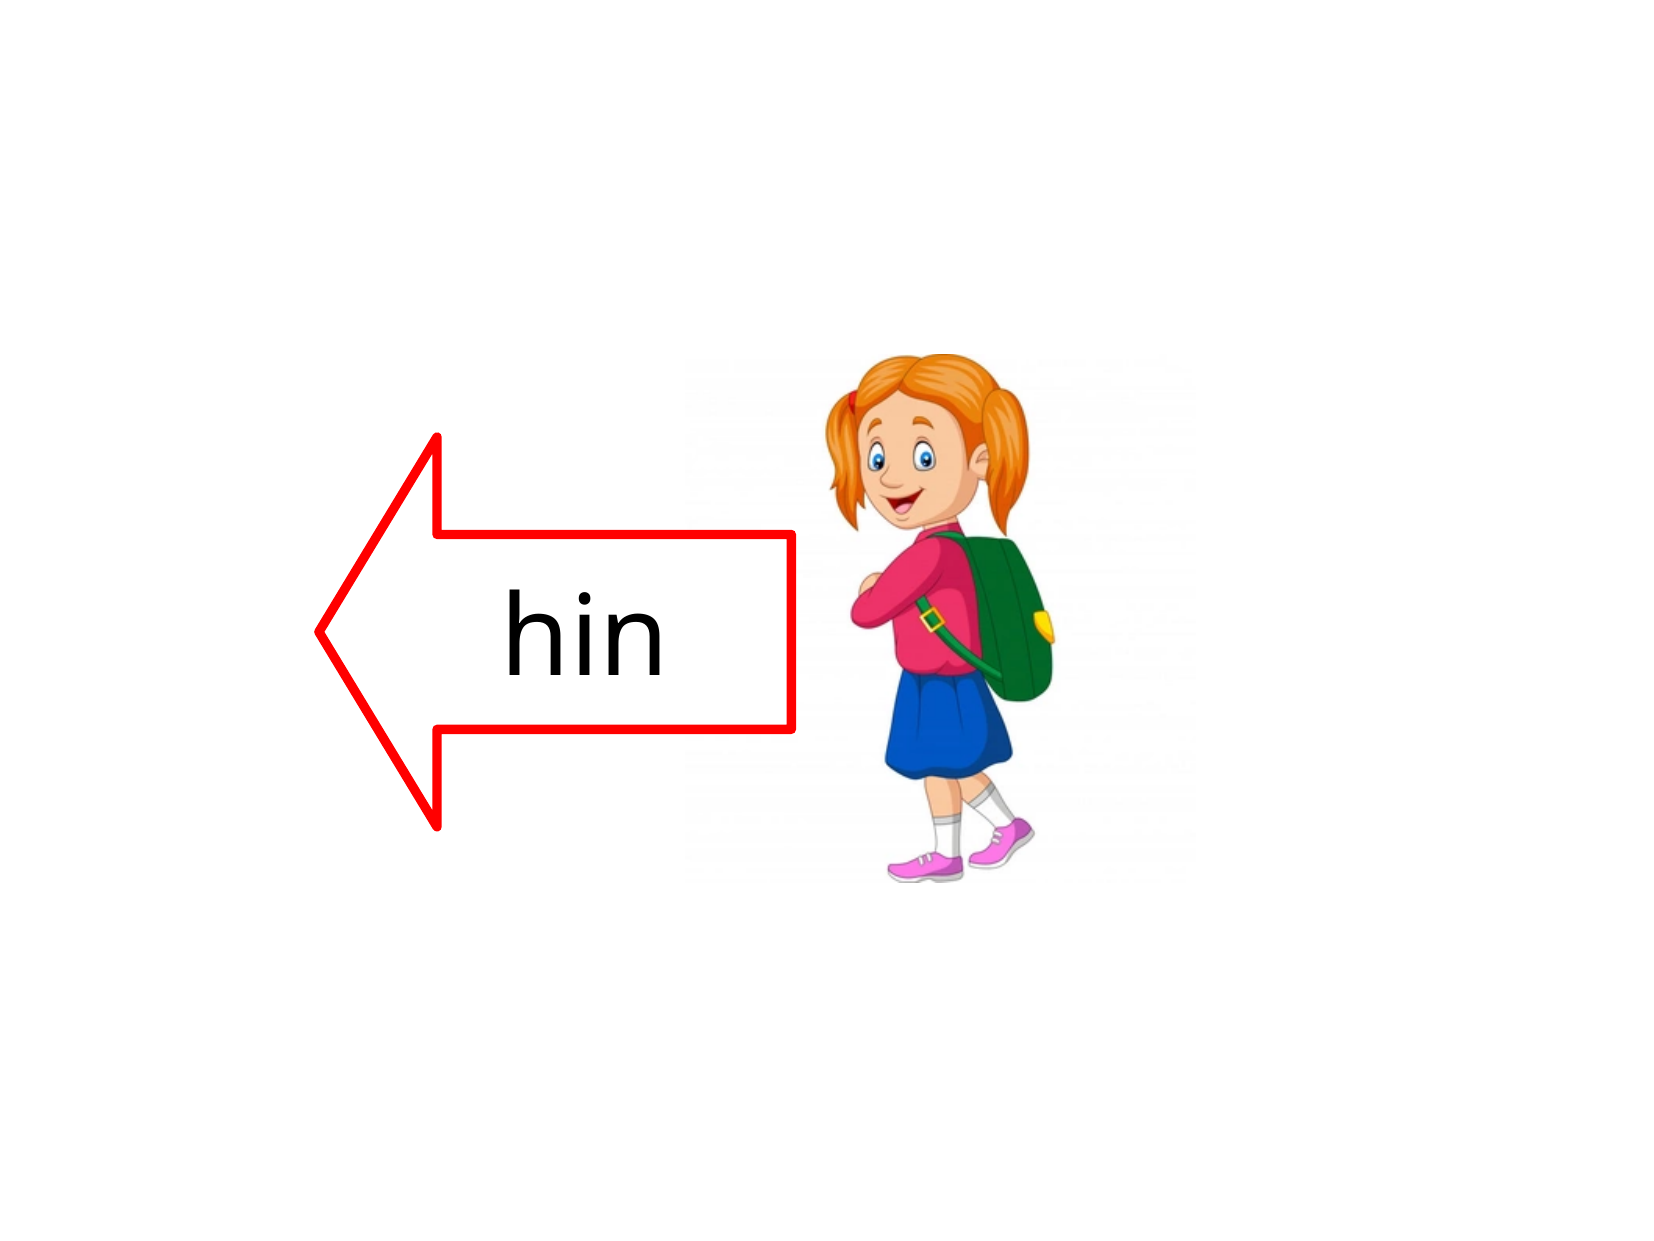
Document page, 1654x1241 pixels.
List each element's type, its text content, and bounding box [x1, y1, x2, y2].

picture [685, 354, 1196, 883]
text_box hin [318, 437, 792, 827]
